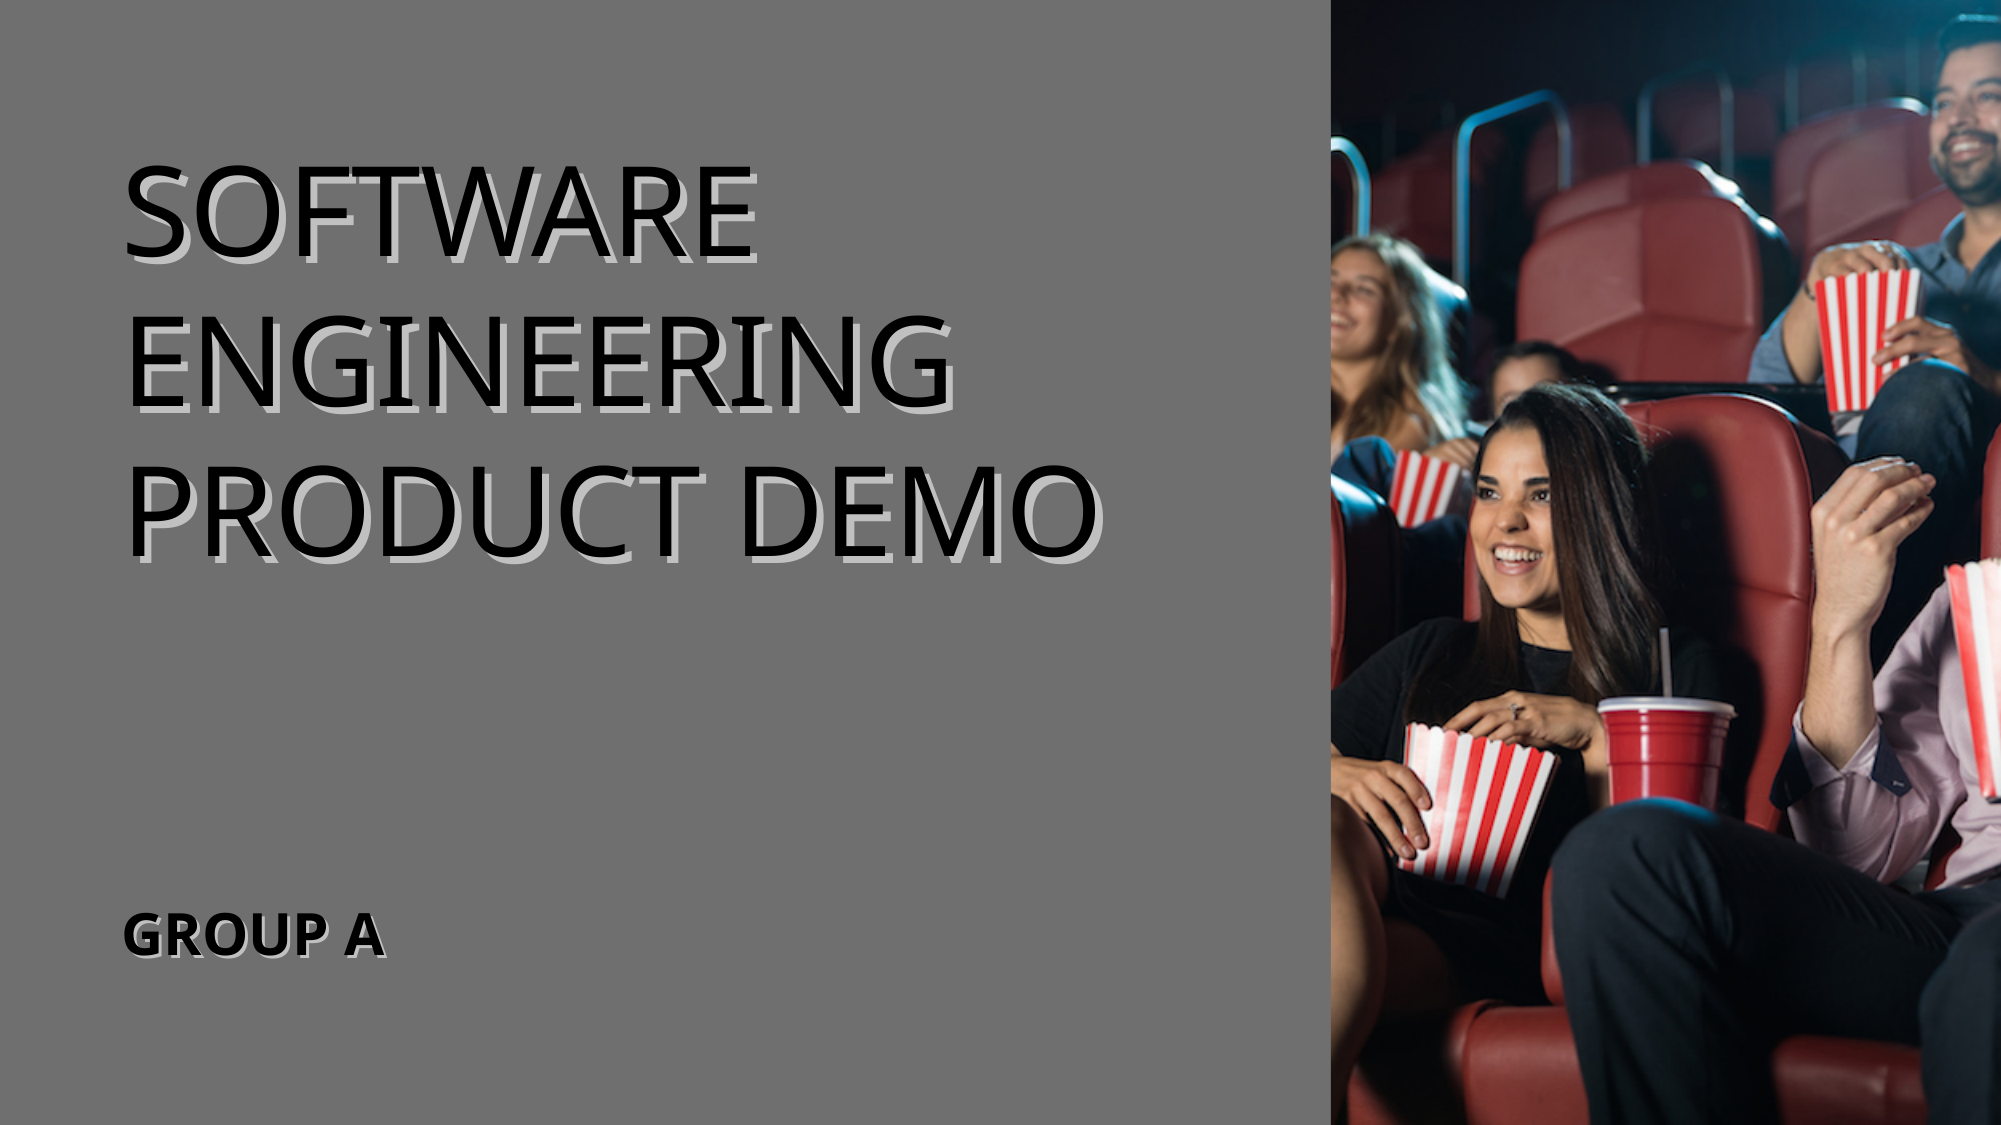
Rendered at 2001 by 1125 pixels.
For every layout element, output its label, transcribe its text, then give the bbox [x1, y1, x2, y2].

title Software Engineering Product Demo [106, 123, 1225, 762]
subtitle Group A [106, 761, 1163, 976]
picture [1330, 0, 2000, 1125]
